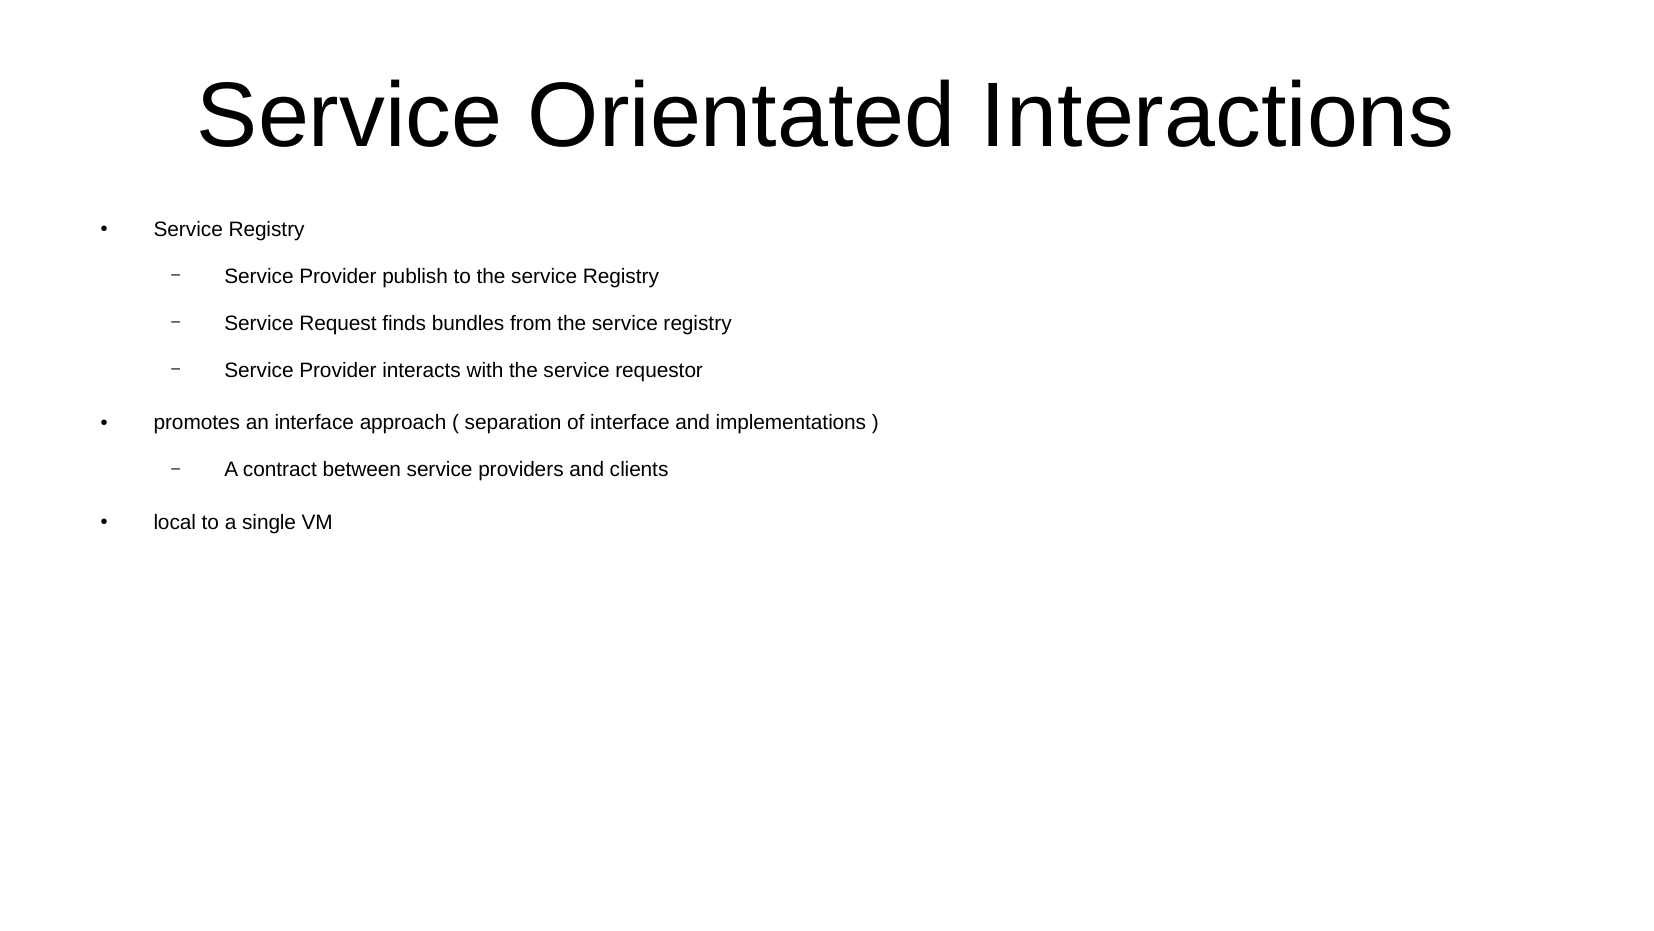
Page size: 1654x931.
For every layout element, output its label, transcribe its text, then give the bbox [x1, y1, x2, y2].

title Service Orientated Interactions [82, 37, 1571, 193]
list Service Registry Service Provider publish to the service Registry Service Request finds bundles from the service registry Service Provider interacts with the service requestor promotes an interface approach ( separation of interface and implementations ) A contract between service providers and clients local to a single VM [82, 217, 1636, 901]
